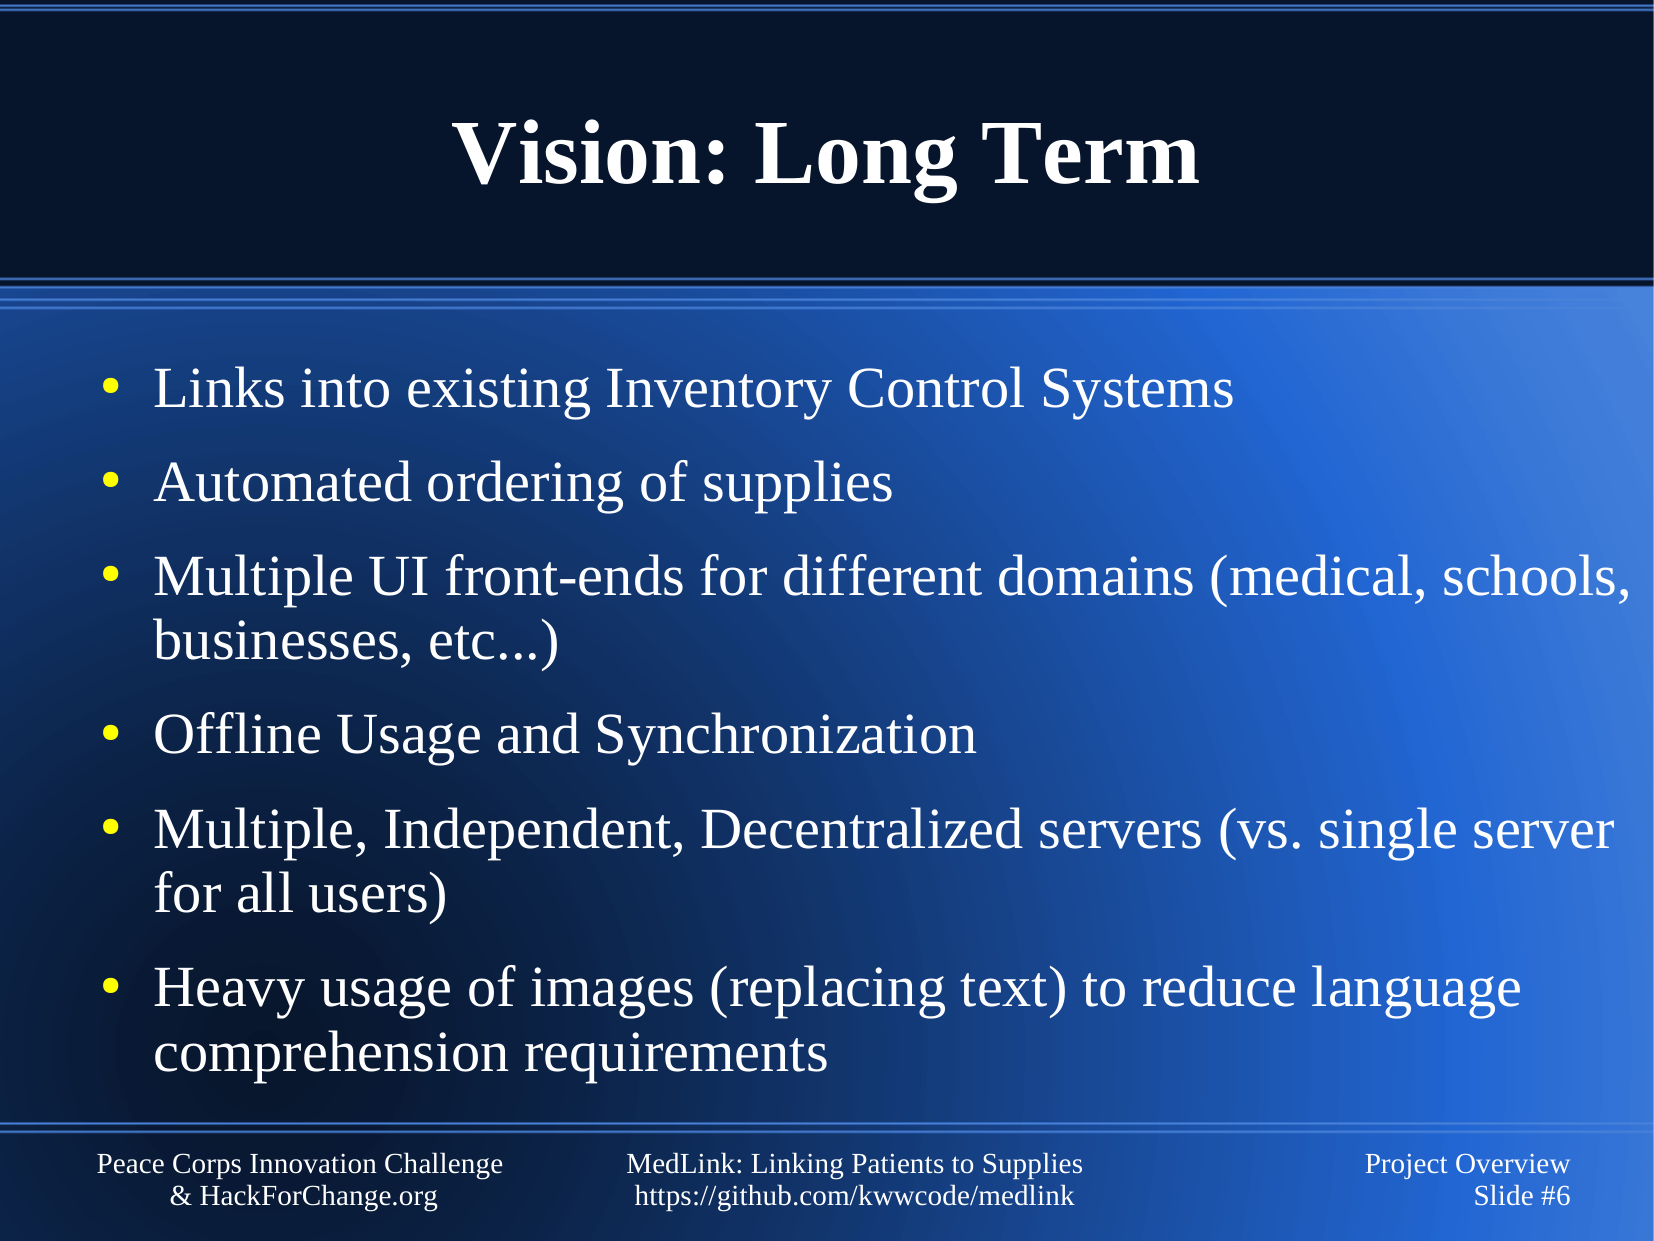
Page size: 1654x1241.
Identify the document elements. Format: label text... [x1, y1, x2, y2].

title Vision: Long Term [82, 49, 1571, 257]
list Links into existing Inventory Control Systems Automated ordering of supplies Multiple UI front-ends for different domains (medical, schools, businesses, etc...) Offline Usage and Synchronization Multiple, Independent, Decentralized servers (vs. single server for all users) Heavy usage of images (replacing text) to reduce language comprehension requirements [82, 355, 1636, 1084]
picture [0, 0, 1654, 1241]
